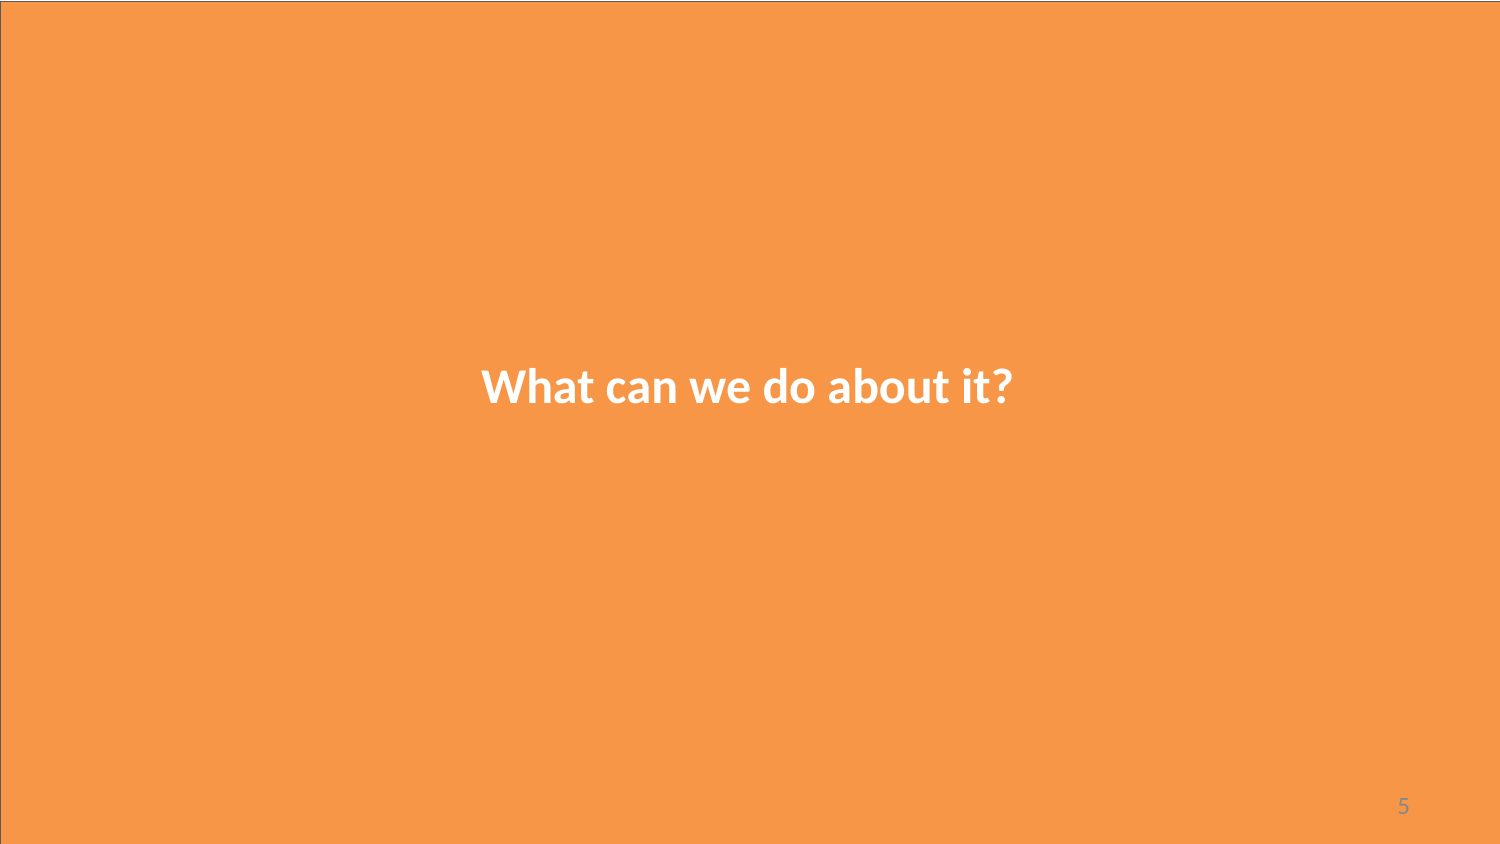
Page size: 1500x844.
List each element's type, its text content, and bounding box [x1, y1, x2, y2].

slide_number <number> [1074, 782, 1425, 827]
text_box [0, 1, 1500, 844]
text_box What can we do about it? [201, 338, 1316, 472]
